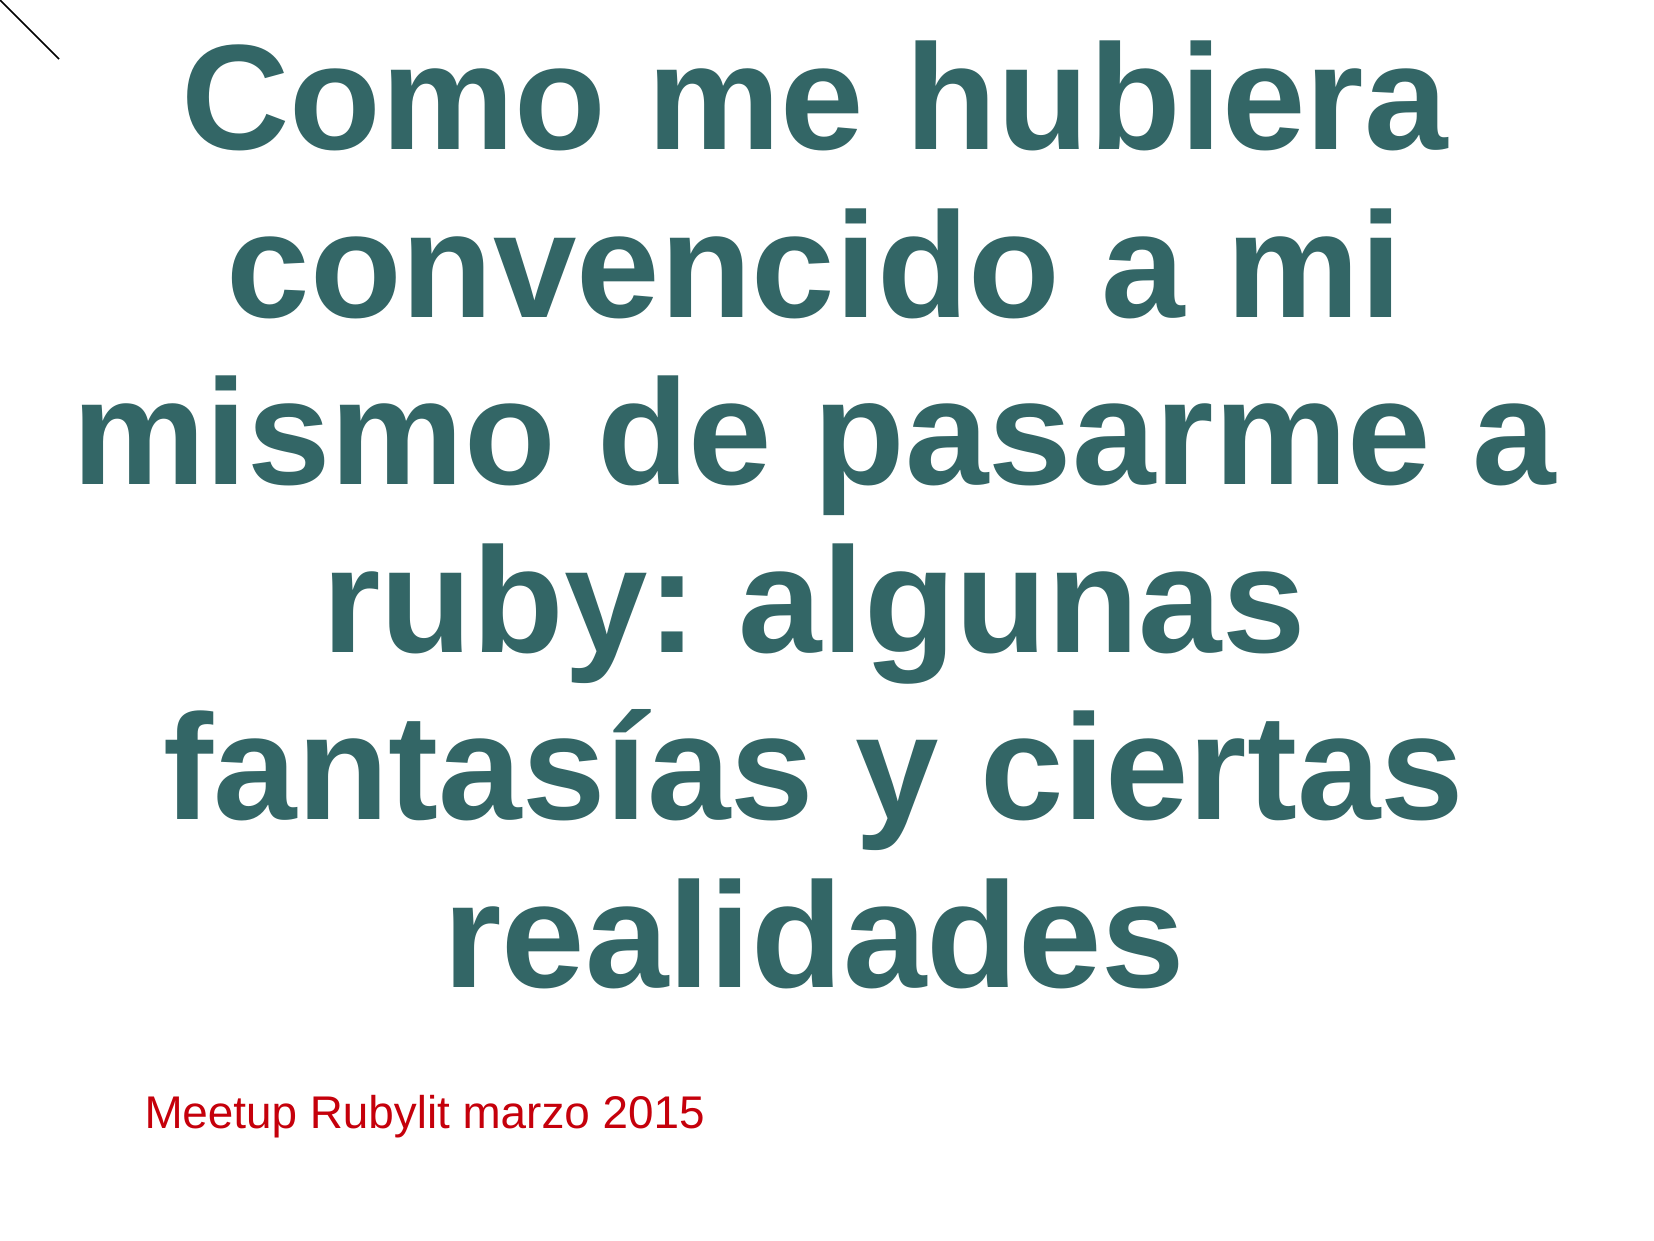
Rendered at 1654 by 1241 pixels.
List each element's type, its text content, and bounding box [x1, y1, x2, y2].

text_box Meetup Rubylit marzo 2015 [129, 1079, 745, 1146]
title Como me hubiera convencido a mi mismo de pasarme a ruby: algunas fantasías y ciertas realidades [35, 12, 1595, 1226]
